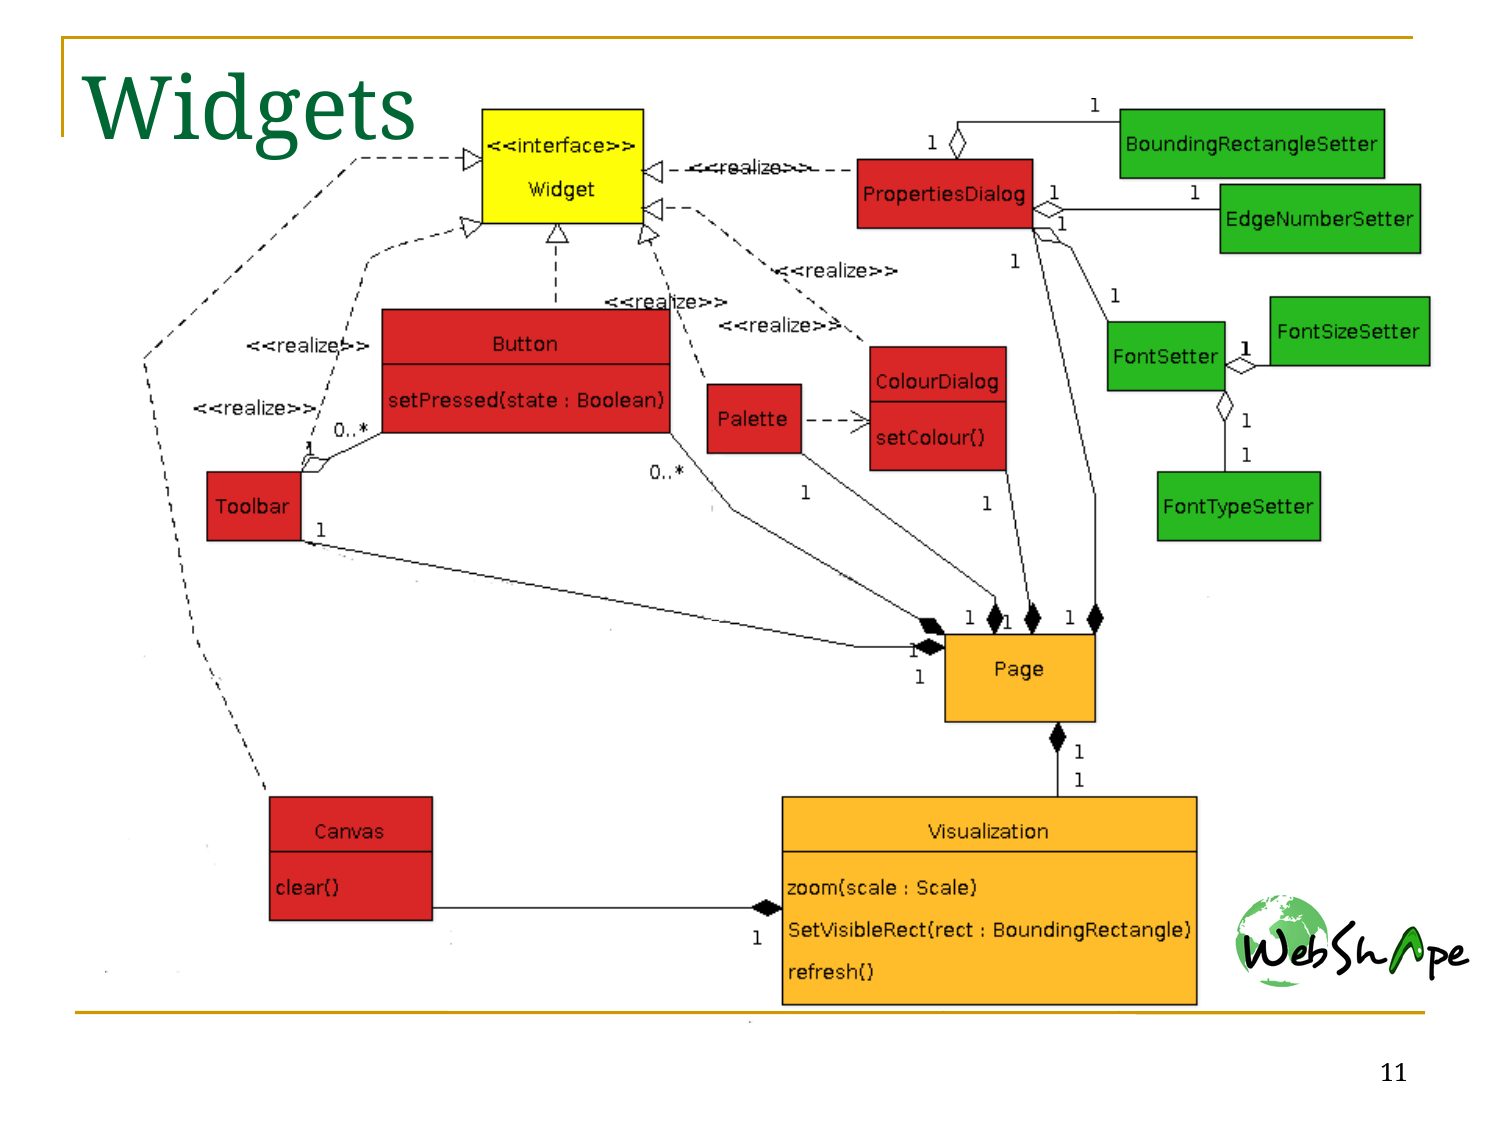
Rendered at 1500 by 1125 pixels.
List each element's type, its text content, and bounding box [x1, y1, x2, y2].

title Widgets [80, 0, 1430, 211]
picture [105, 98, 1477, 1023]
